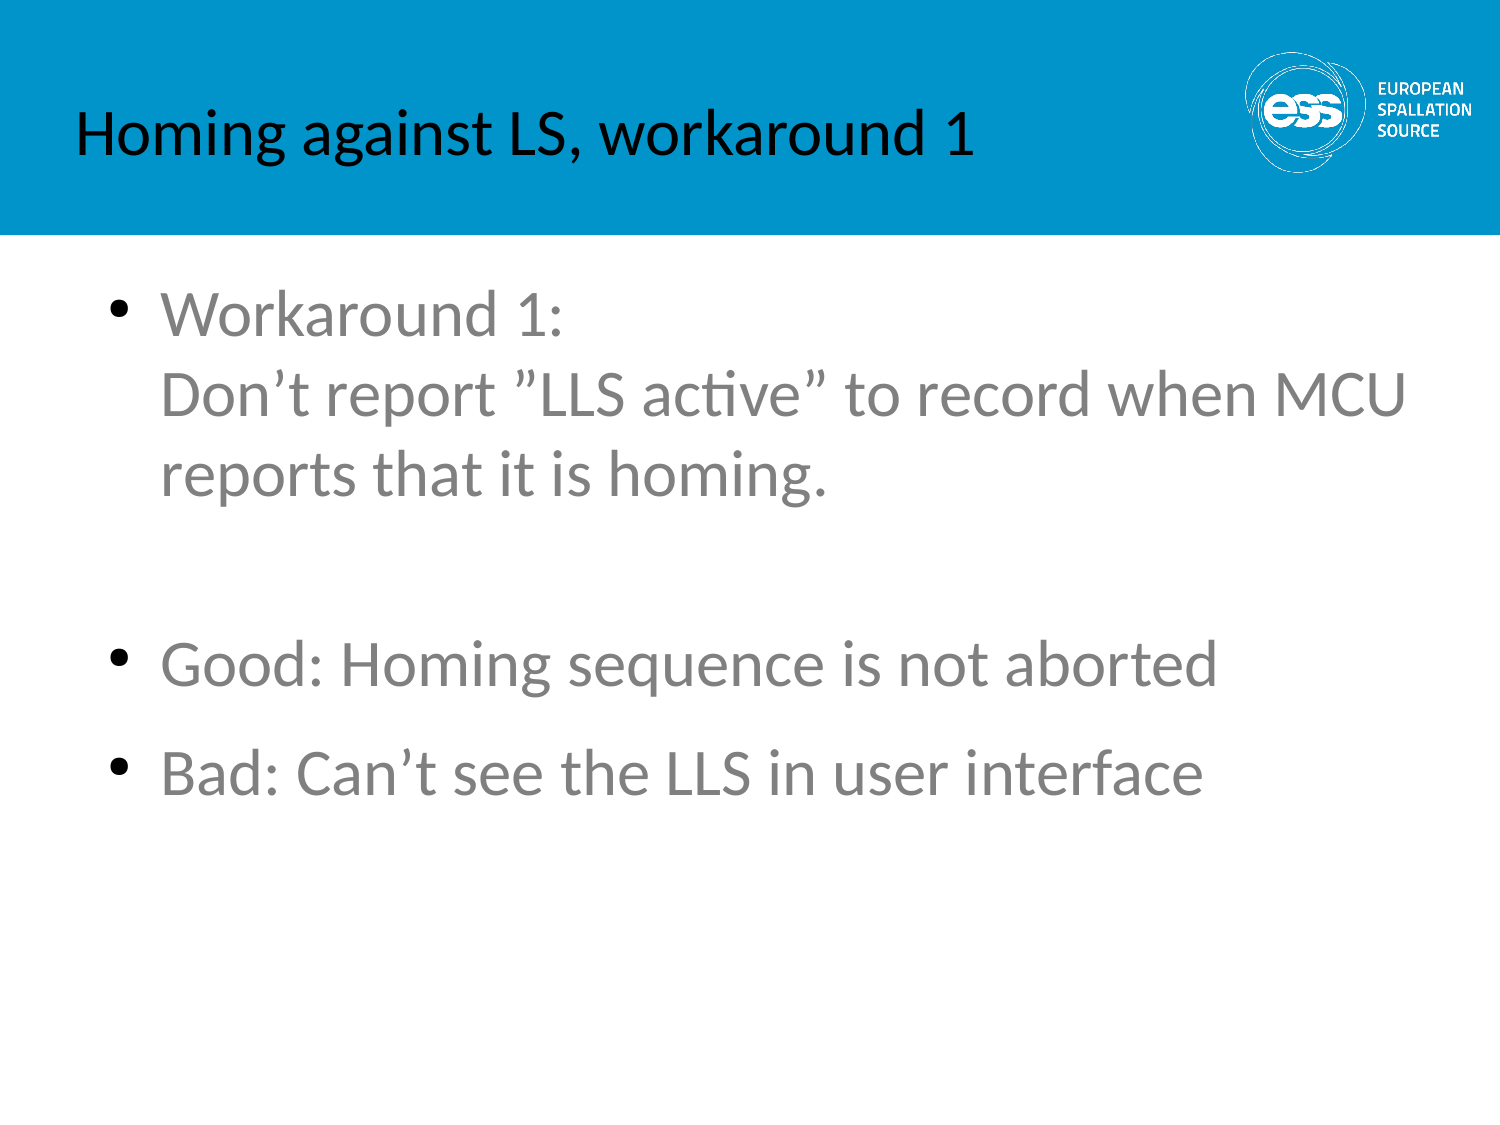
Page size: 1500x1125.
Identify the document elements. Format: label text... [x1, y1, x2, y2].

picture [1422, 125, 1428, 134]
title Homing against LS, workaround 1 [75, 45, 1247, 233]
picture [1400, 83, 1407, 94]
picture [1389, 104, 1393, 115]
picture [1443, 86, 1450, 93]
picture [1398, 109, 1406, 115]
list Workaround 1: Don’t report ”LLS active” to record when MCU reports that it is homing. Good: Homing sequence is not aborted Bad: Can’t see the LLS in user interface [75, 262, 1426, 1005]
picture [1436, 104, 1444, 115]
picture [1432, 125, 1438, 136]
picture [1418, 104, 1423, 115]
picture [1379, 83, 1385, 94]
picture [1264, 94, 1342, 127]
picture [1423, 83, 1430, 94]
picture [1409, 104, 1415, 115]
picture [1454, 83, 1458, 94]
